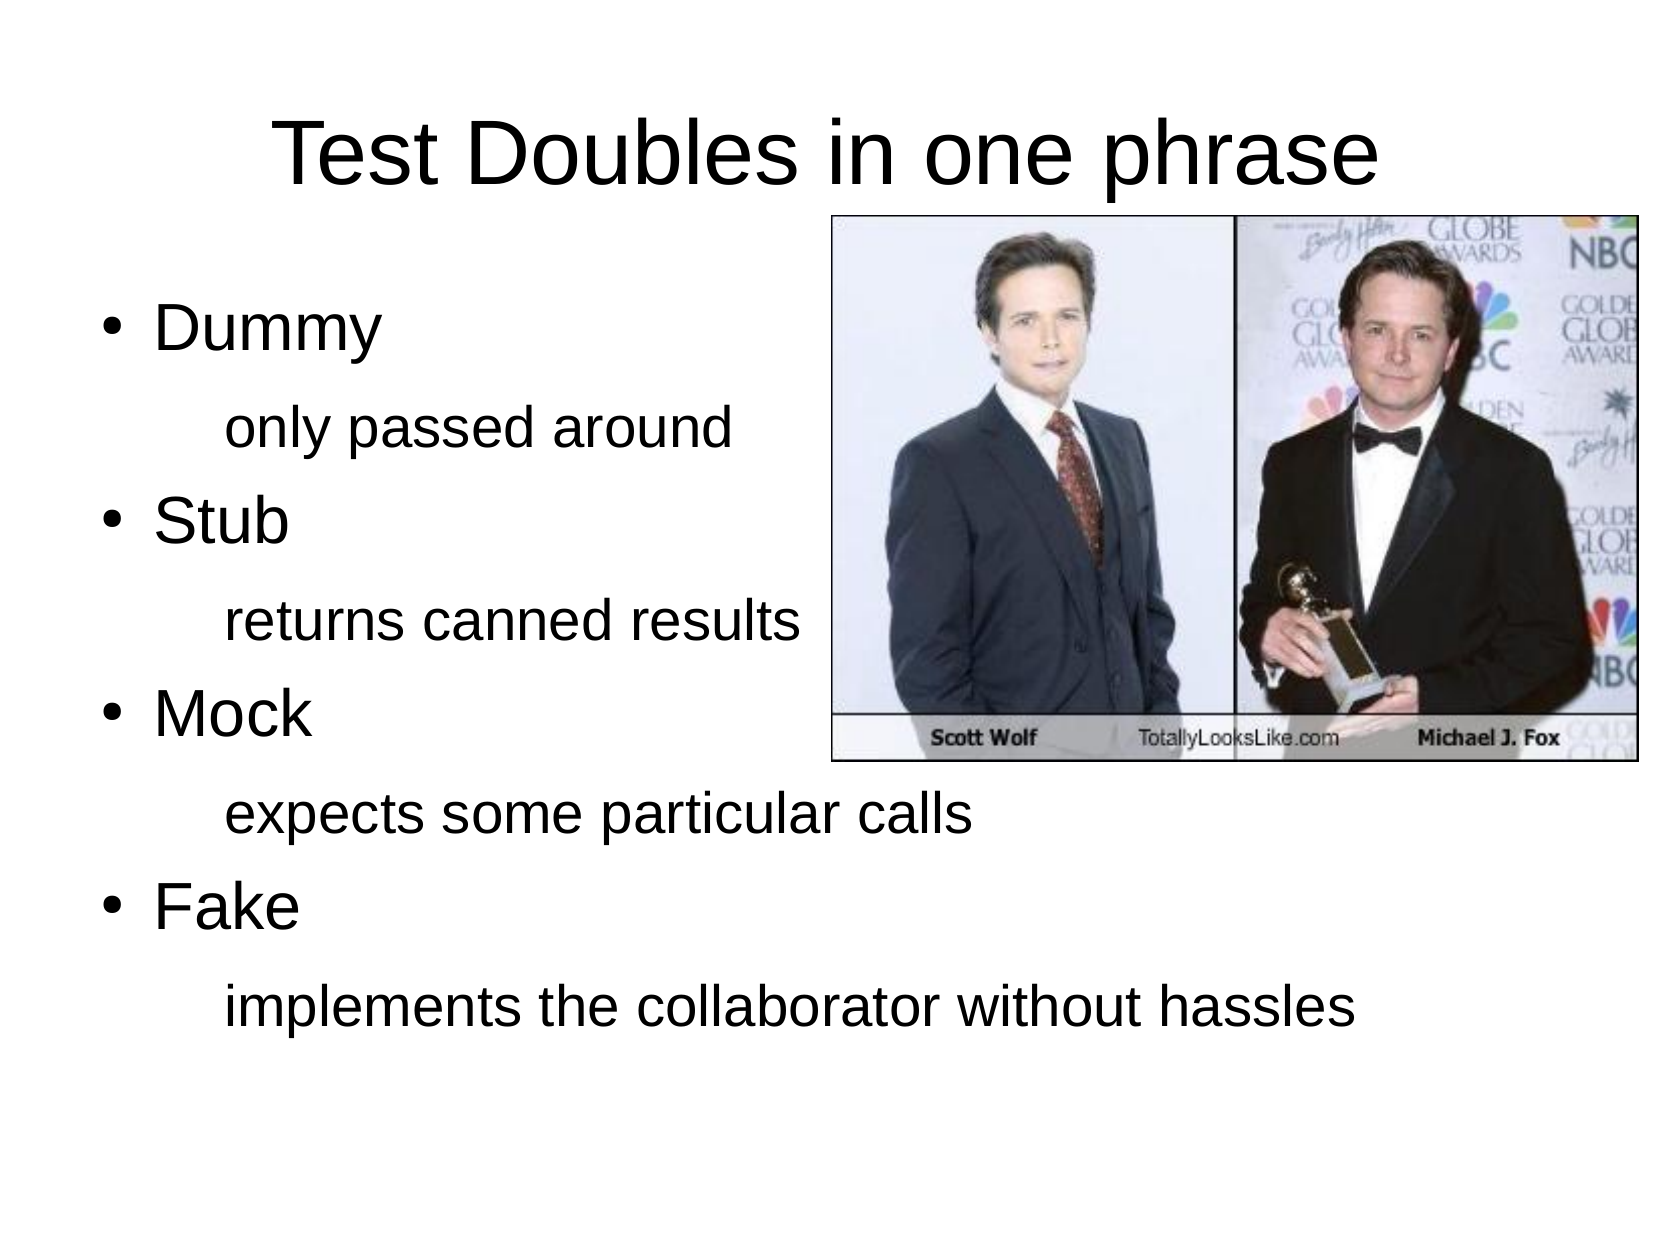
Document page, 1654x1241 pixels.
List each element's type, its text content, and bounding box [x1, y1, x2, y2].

title Test Doubles in one phrase [82, 49, 1571, 257]
picture [831, 215, 1639, 762]
list Dummy only passed around Stub returns canned results Mock expects some particular calls Fake implements the collaborator without hassles [82, 290, 1571, 1109]
